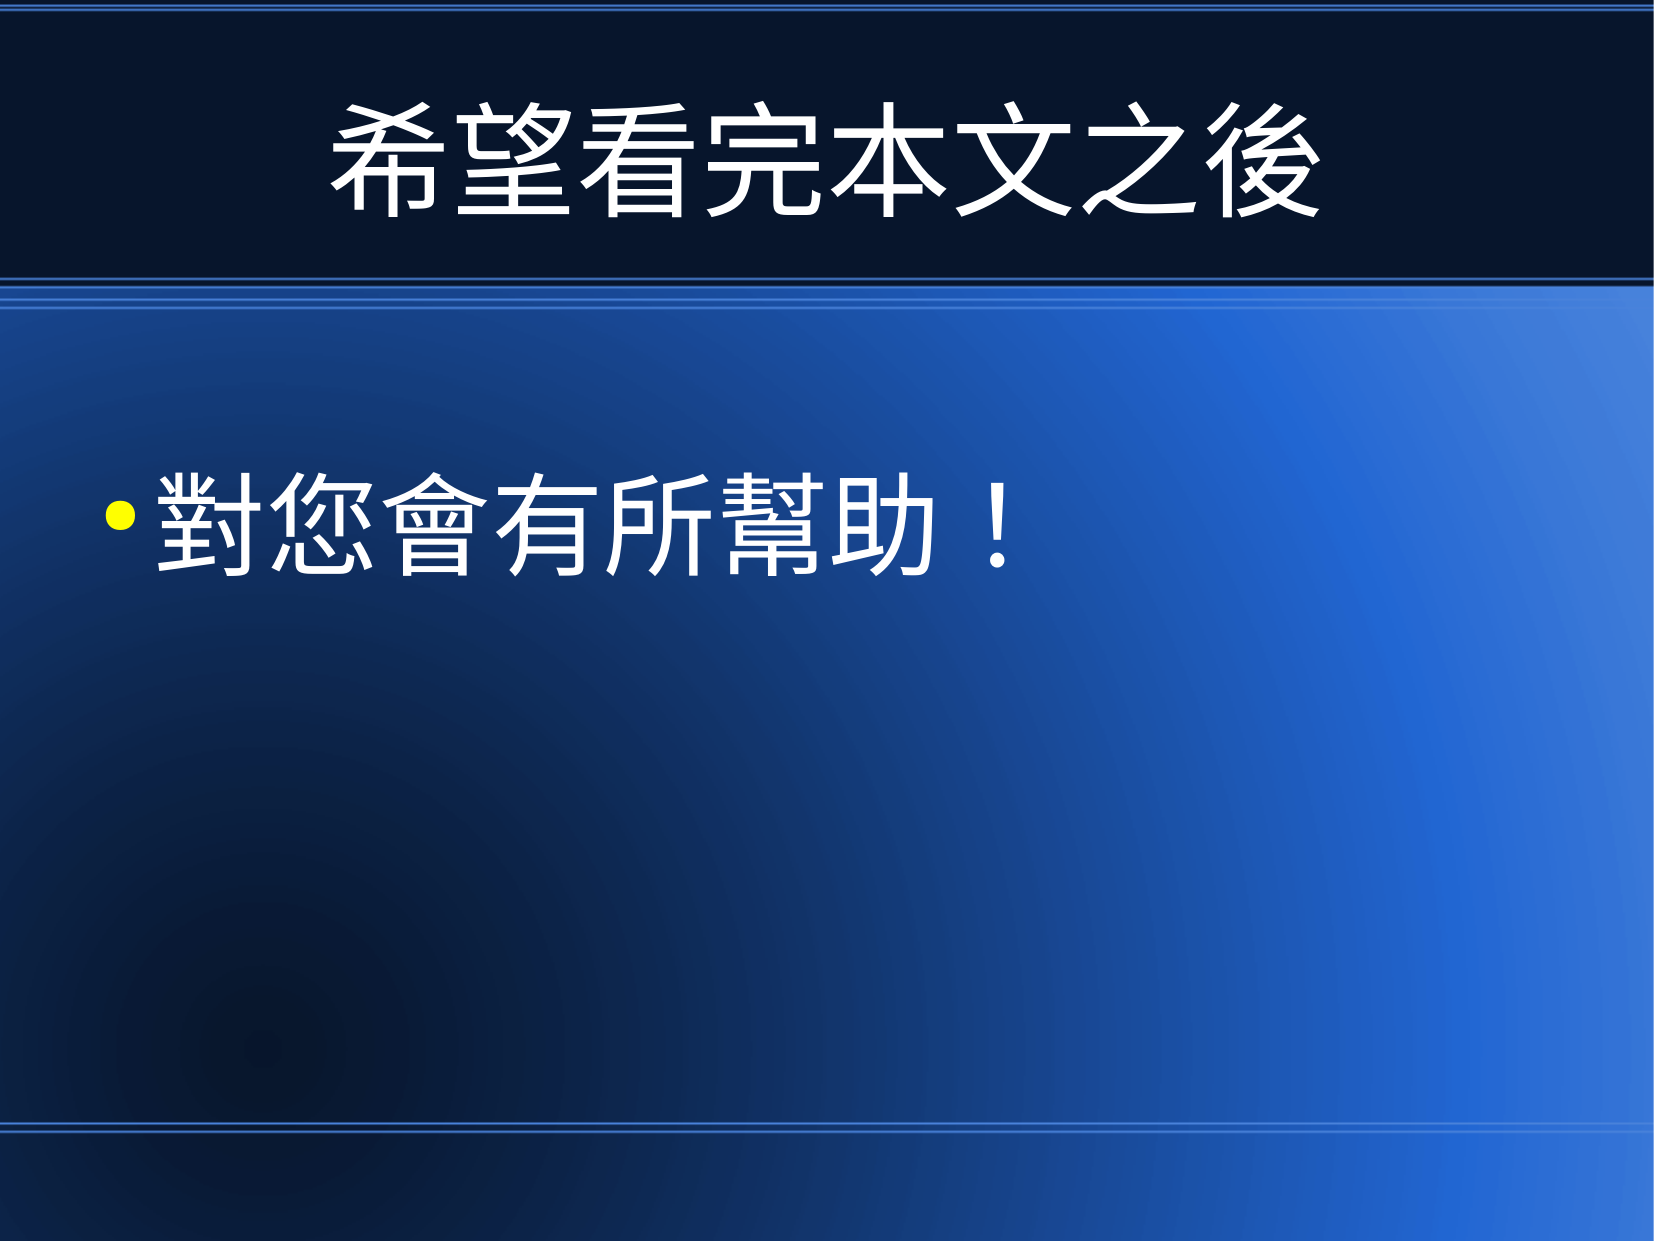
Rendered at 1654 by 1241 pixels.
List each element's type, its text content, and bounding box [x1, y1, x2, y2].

title 希望看完本文之後 [82, 49, 1571, 257]
list 對您會有所幫助！ [82, 355, 1571, 1241]
picture [0, 0, 1654, 1241]
